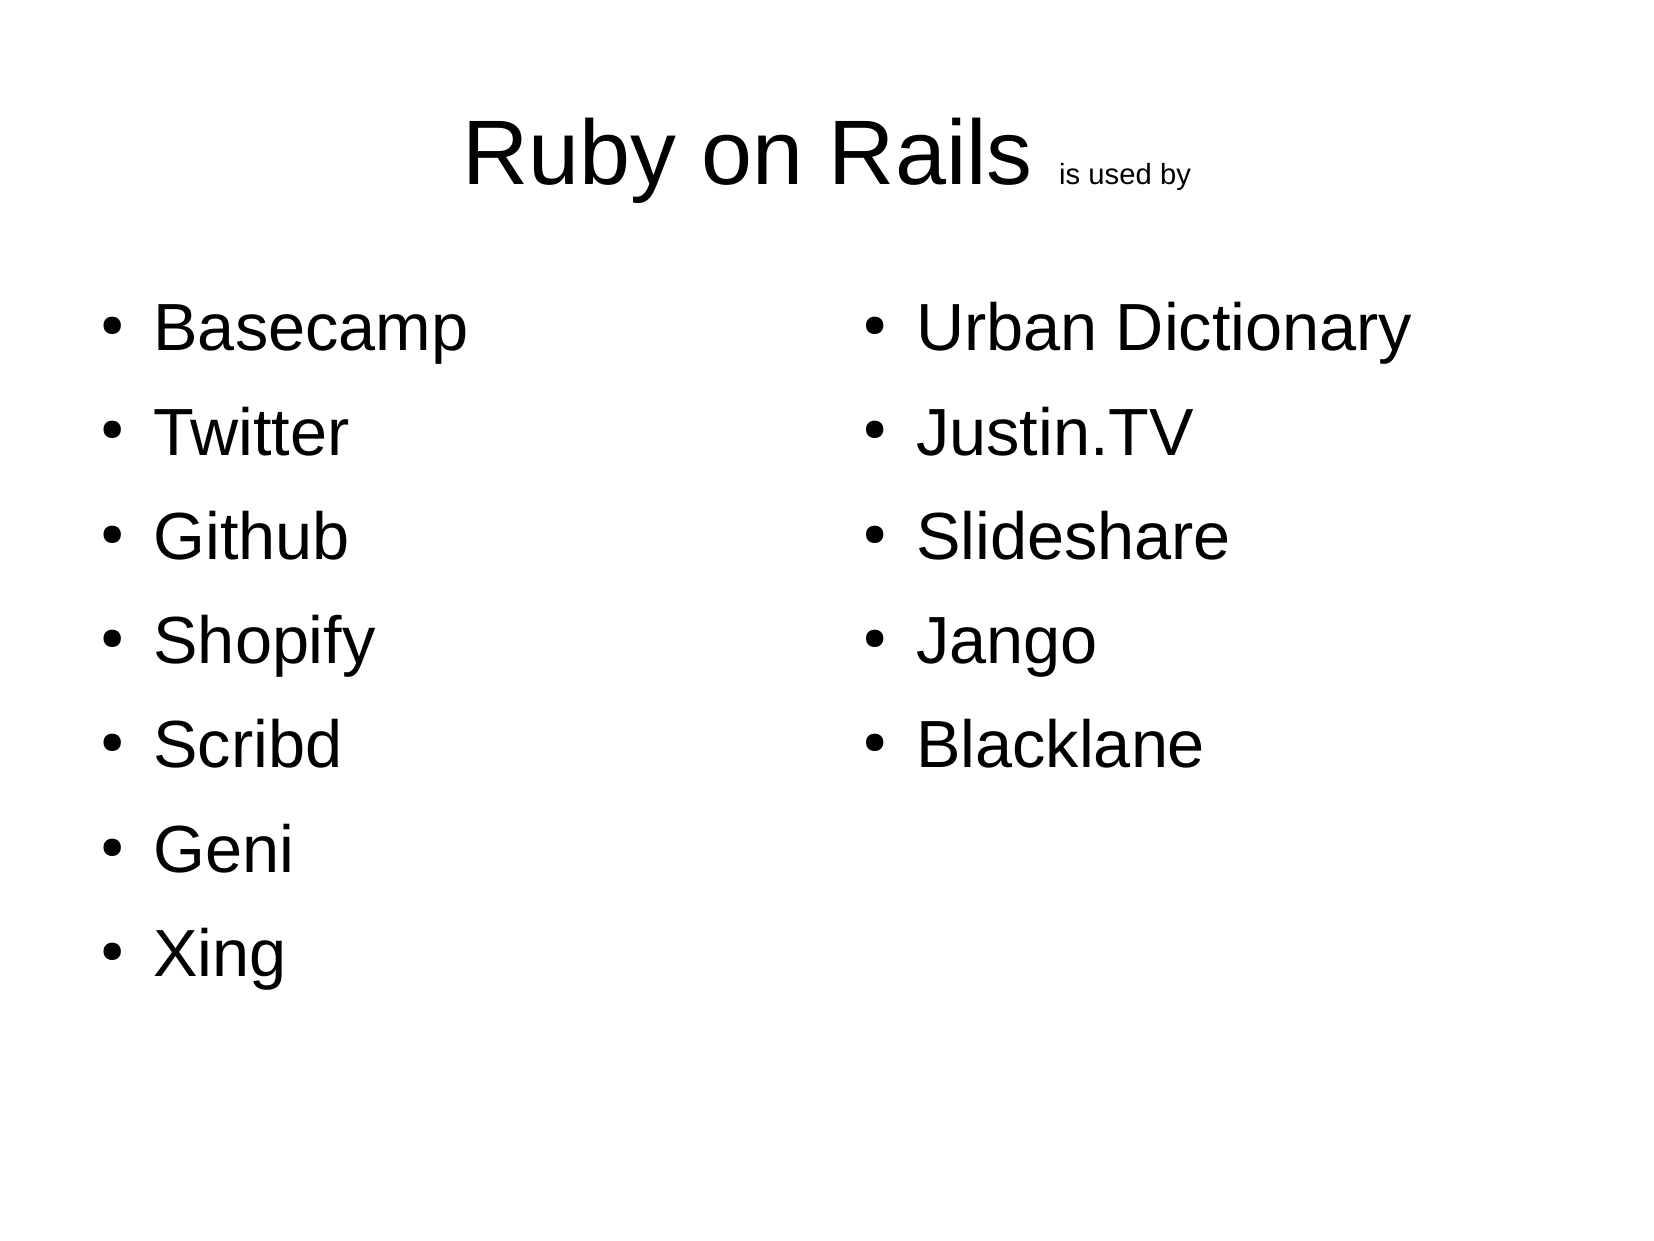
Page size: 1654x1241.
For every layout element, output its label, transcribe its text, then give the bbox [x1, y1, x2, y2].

list Urban Dictionary Justin.TV Slideshare Jango Blacklane [845, 290, 1572, 1010]
list Basecamp Twitter Github Shopify Scribd Geni Xing [82, 290, 809, 1010]
title Ruby on Rails is used by [82, 49, 1571, 257]
